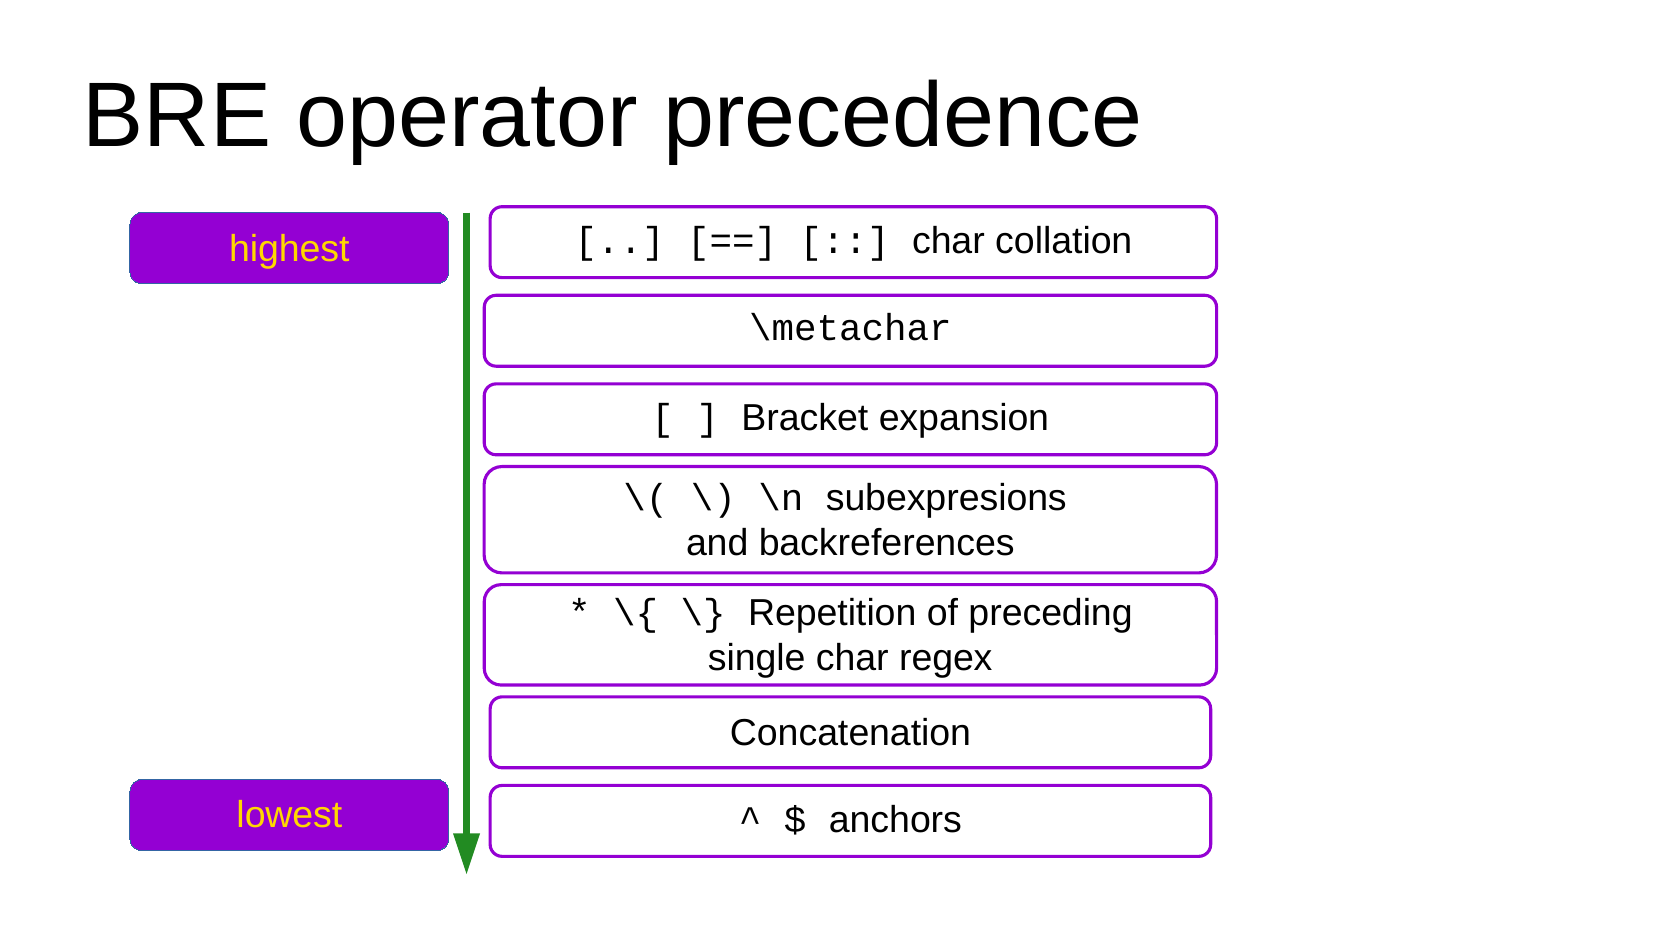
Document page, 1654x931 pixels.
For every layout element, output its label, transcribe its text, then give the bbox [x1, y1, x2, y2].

text_box [ ] Bracket expansion [484, 383, 1217, 455]
text_box \metachar [484, 295, 1217, 367]
text_box Concatenation [490, 696, 1211, 768]
text_box ^ $ anchors [490, 785, 1211, 857]
text_box [..] [==] [::] char collation [490, 206, 1217, 278]
text_box lowest [129, 779, 449, 851]
text_box * \{ \} Repetition of preceding single char regex [484, 584, 1217, 686]
text_box \( \) \n subexpresions and backreferences [484, 466, 1217, 573]
text_box highest [129, 212, 449, 284]
title BRE operator precedence [82, 37, 1571, 193]
